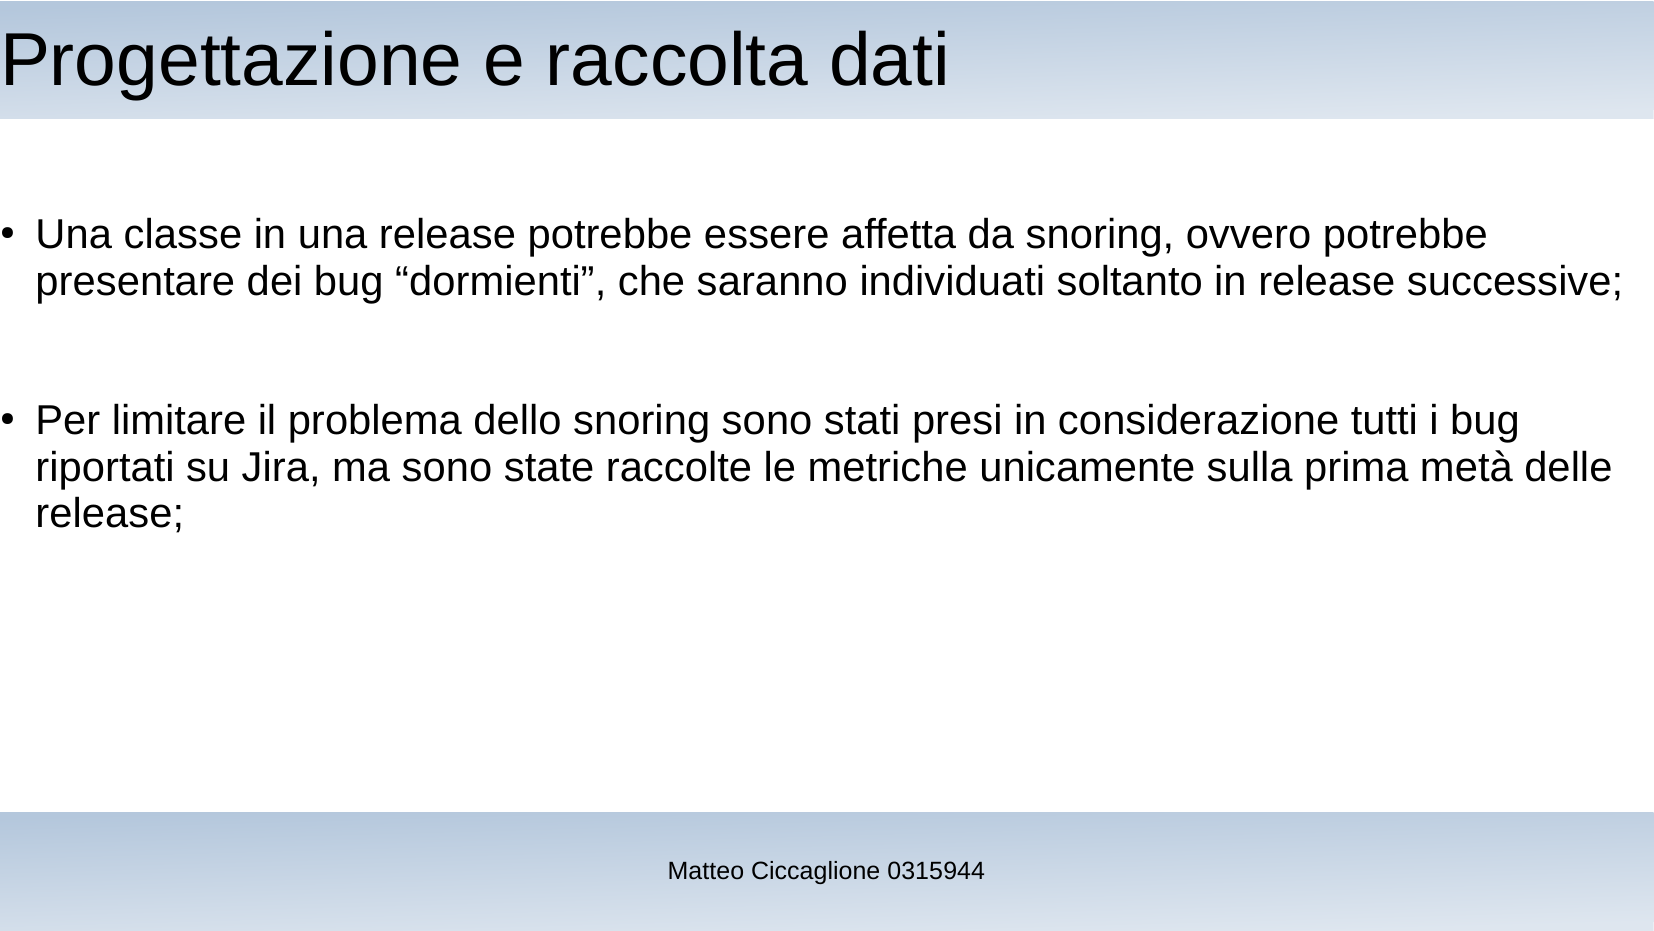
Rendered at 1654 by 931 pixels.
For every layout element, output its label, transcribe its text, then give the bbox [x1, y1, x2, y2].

subtitle Una classe in una release potrebbe essere affetta da snoring, ovvero potrebbe presentare dei bug “dormienti”, che saranno individuati soltanto in release successive; Per limitare il problema dello snoring sono stati presi in considerazione tutti i bug riportati su Jira, ma sono state raccolte le metriche unicamente sulla prima metà delle release; [0, 119, 1654, 812]
title Progettazione e raccolta dati [0, 1, 1654, 119]
title Matteo Ciccaglione 0315944 [0, 812, 1654, 931]
